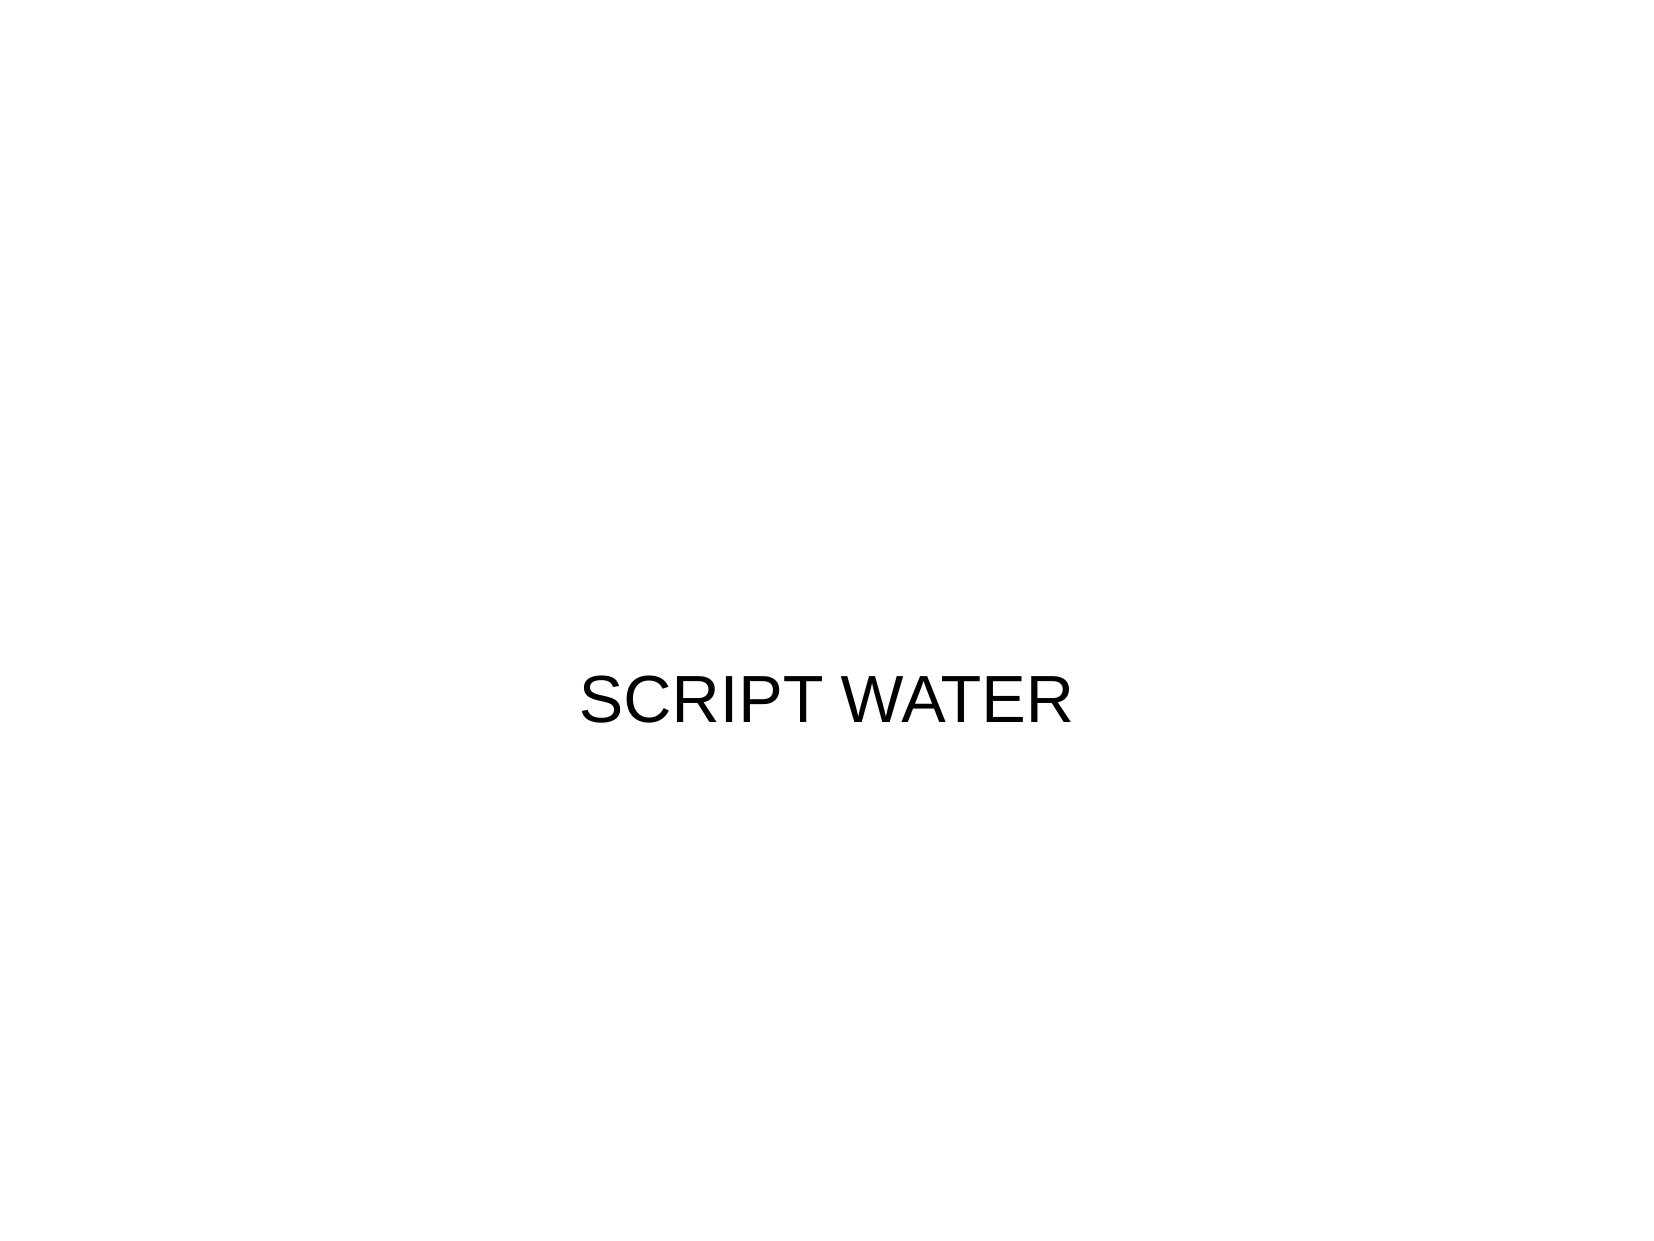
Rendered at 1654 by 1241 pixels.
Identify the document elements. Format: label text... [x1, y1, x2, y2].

subtitle SCRIPT WATER [82, 290, 1571, 1109]
